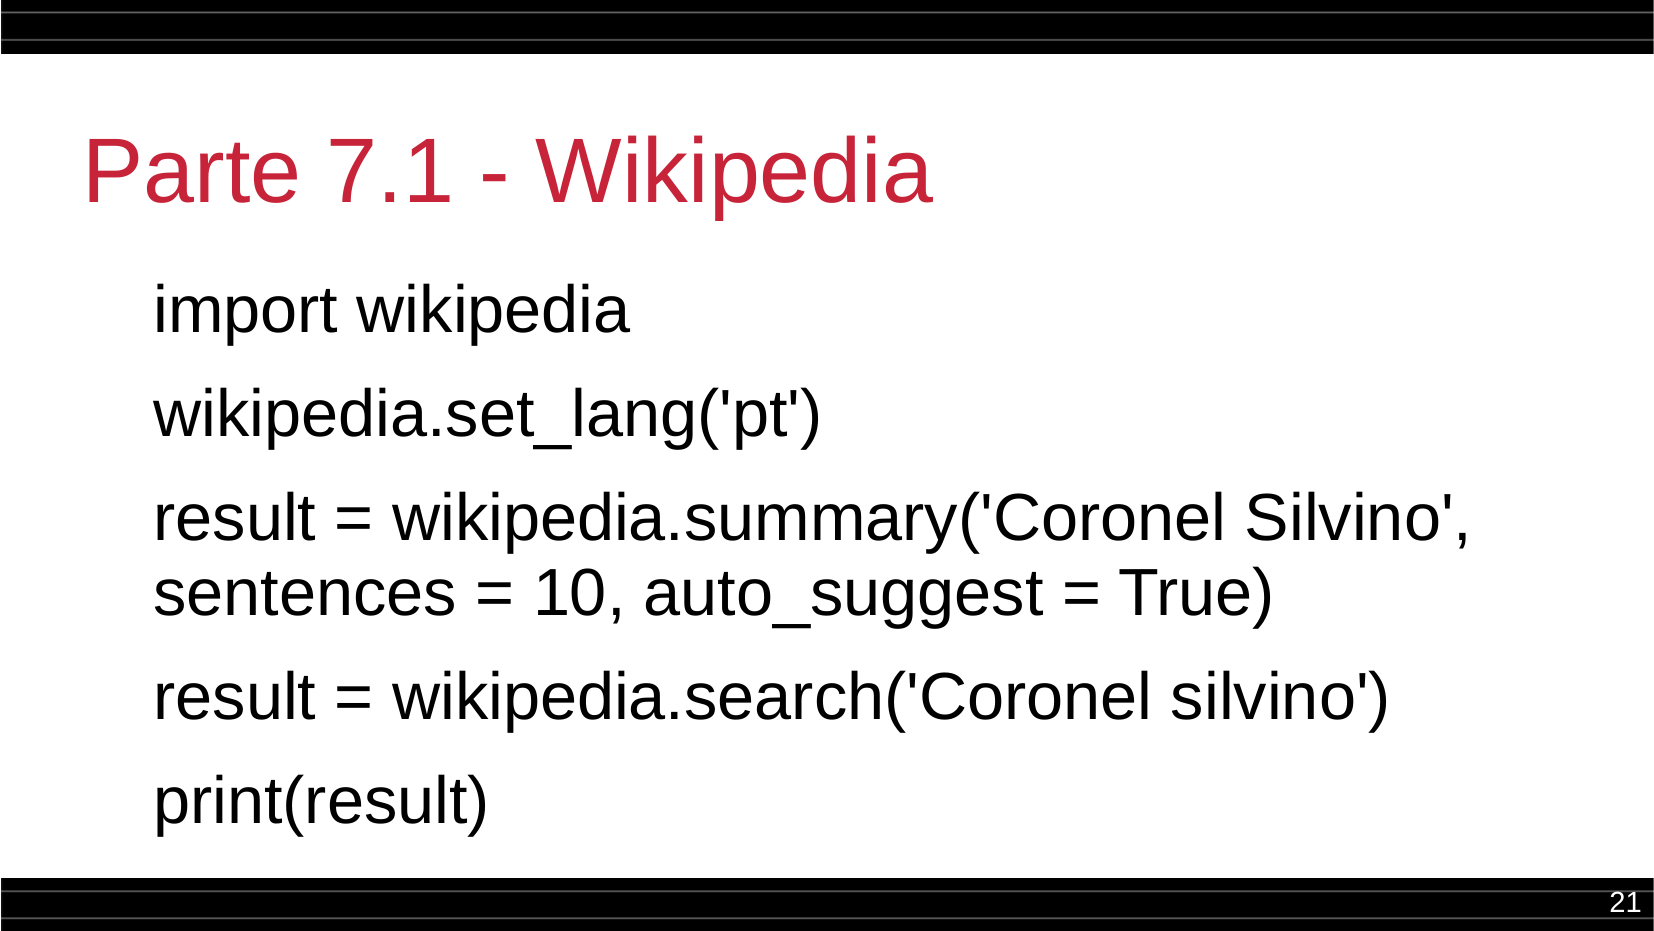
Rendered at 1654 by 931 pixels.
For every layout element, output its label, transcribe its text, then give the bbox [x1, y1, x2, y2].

picture [1, 0, 1654, 54]
list import wikipedia wikipedia.set_lang('pt') result = wikipedia.summary('Coronel Silvino', sentences = 10, auto_suggest = True) result = wikipedia.search('Coronel silvino') print(result) [82, 271, 1571, 857]
picture [1, 878, 1654, 931]
title Parte 7.1 - Wikipedia [82, 92, 1571, 248]
